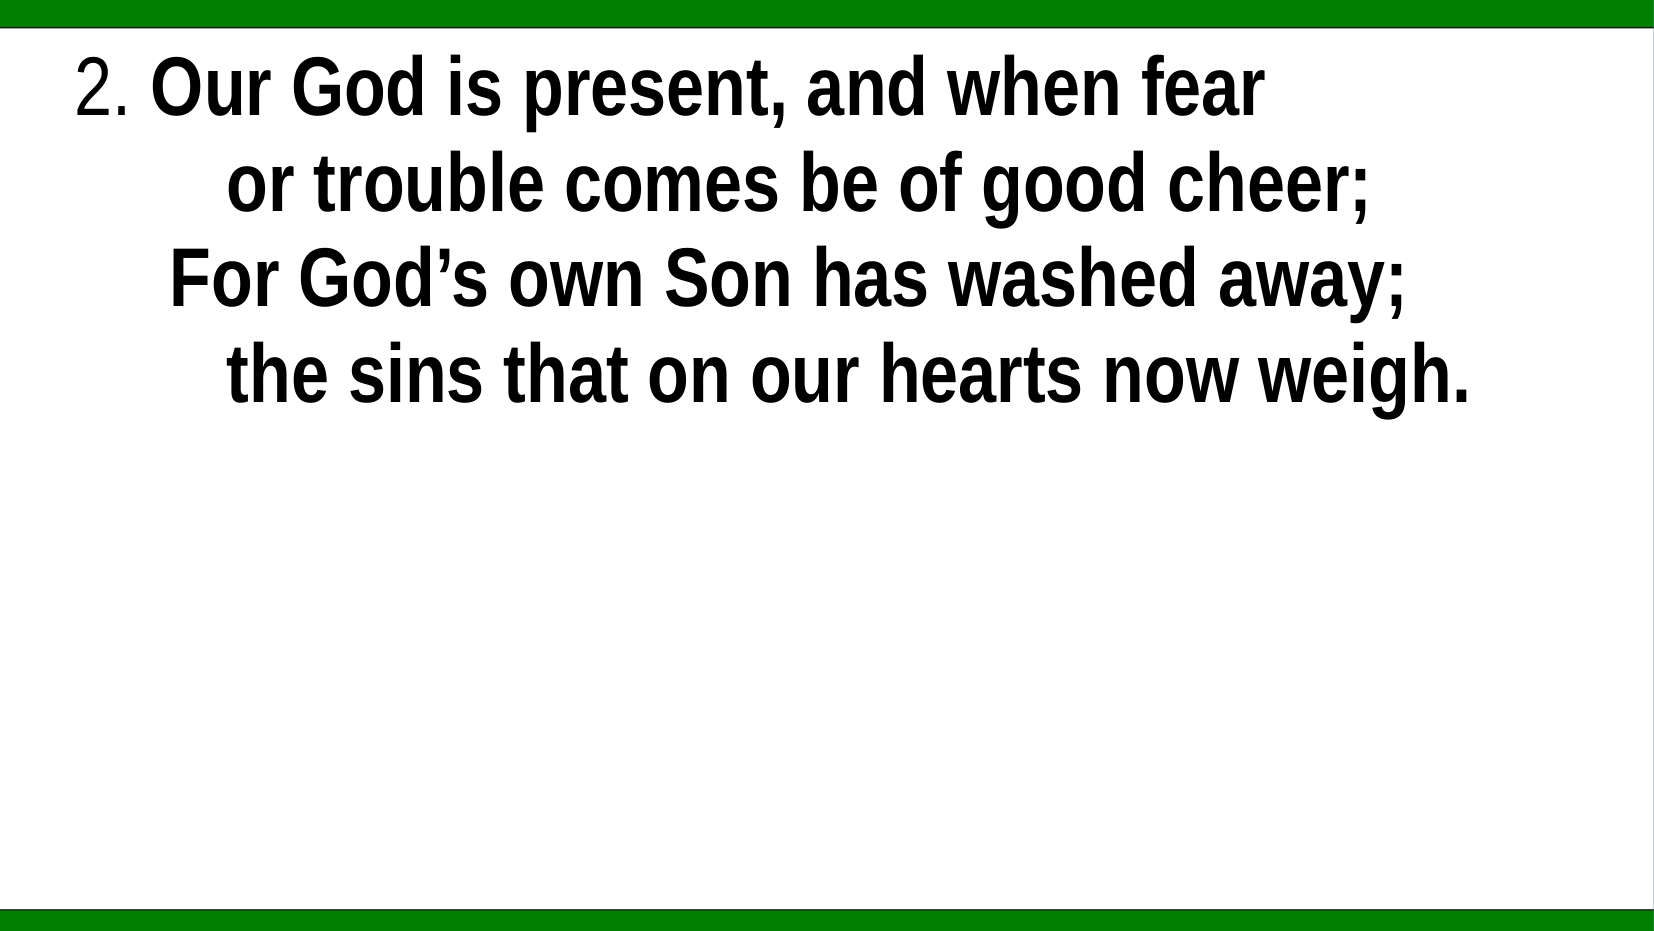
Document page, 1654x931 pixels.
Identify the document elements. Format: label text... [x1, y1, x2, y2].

picture [0, 0, 1654, 931]
text_box 2. Our God is present, and when fear or trouble comes be of good cheer; For God’s own Son has washed away; the sins that on our hearts now weigh. [60, 30, 1576, 428]
